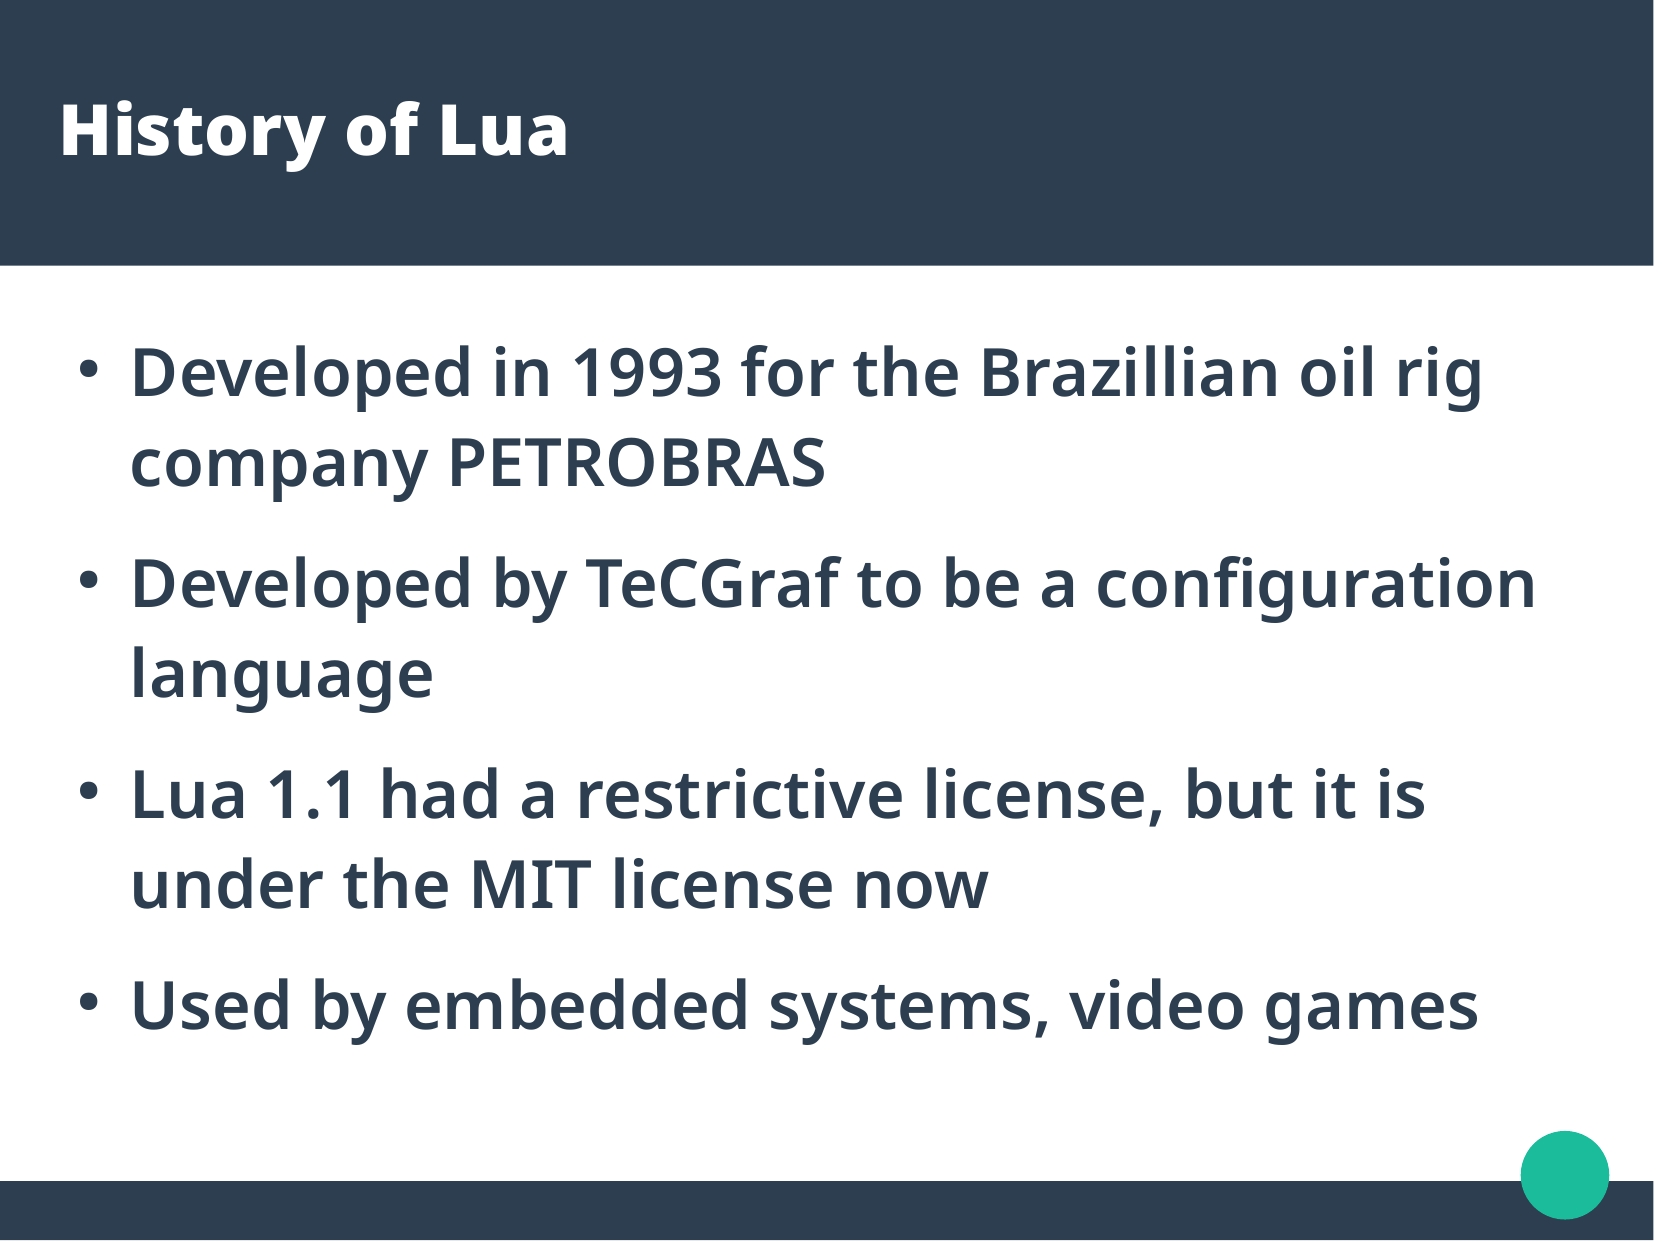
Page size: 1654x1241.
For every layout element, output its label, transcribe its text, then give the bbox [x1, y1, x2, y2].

list Developed in 1993 for the Brazillian oil rig company PETROBRAS Developed by TeCGraf to be a configuration language Lua 1.1 had a restrictive license, but it is under the MIT license now Used by embedded systems, video games [59, 324, 1595, 1152]
title History of Lua [59, 49, 1595, 207]
